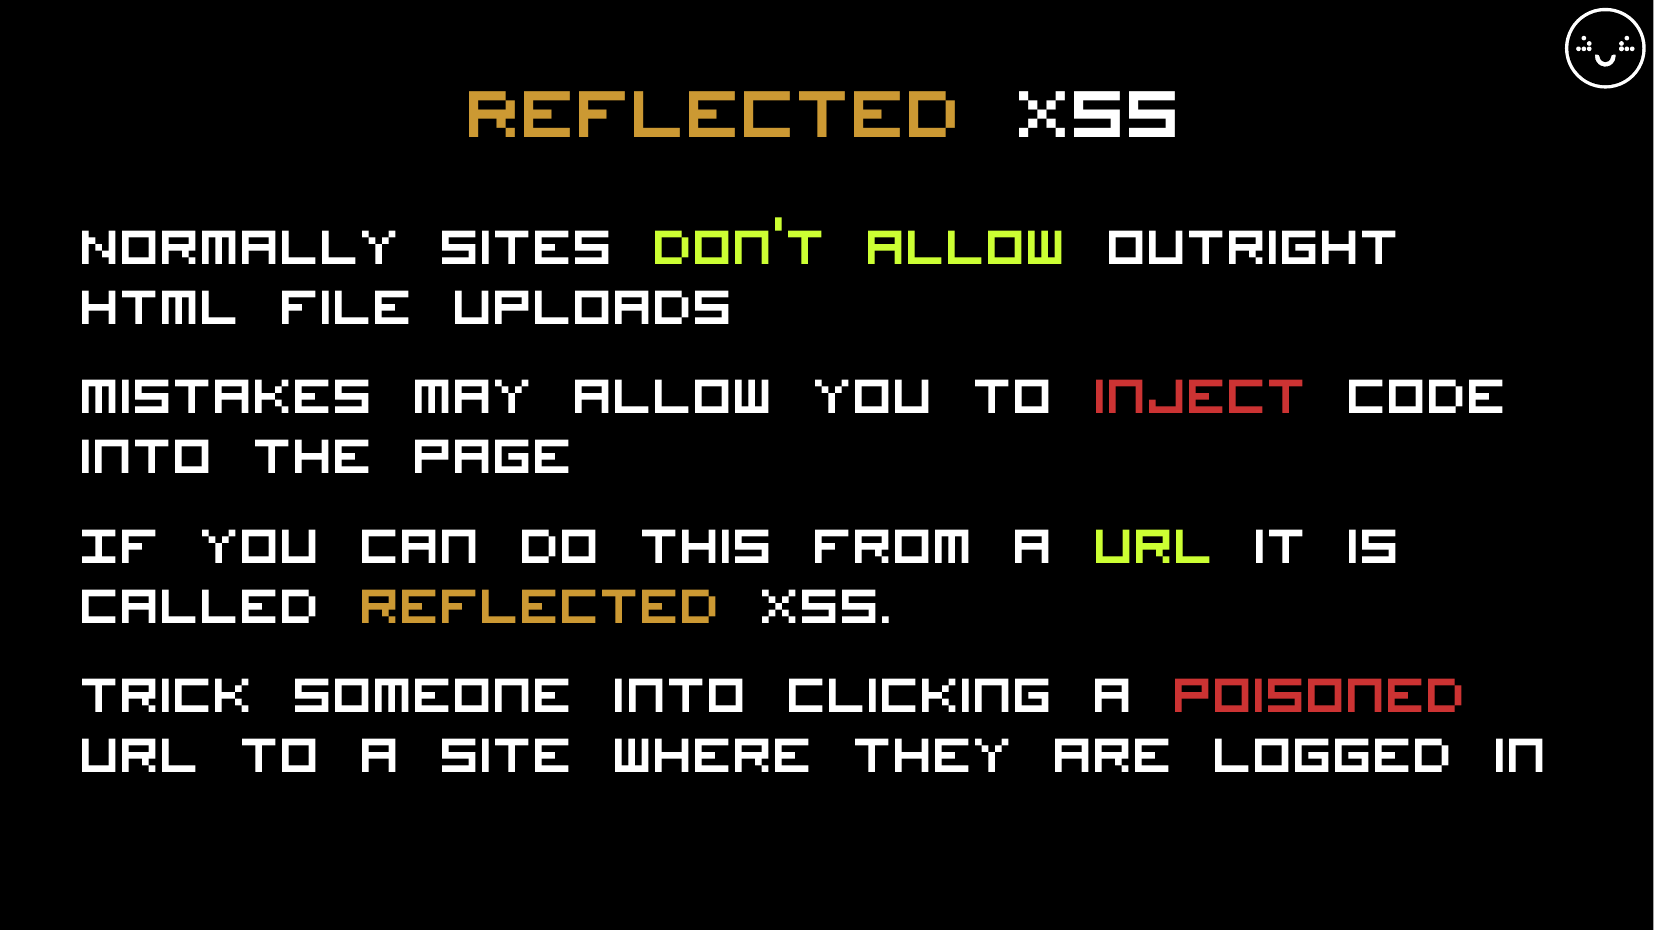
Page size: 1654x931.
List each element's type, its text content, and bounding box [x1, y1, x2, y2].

title Reflected xss [82, 37, 1571, 193]
list Normally sites don’t allow outright html file uploads mistakes may allow you to inject code into the page If you can do this from a url it is called reflected xss. Trick someone into clicking a poisoned url to a site where they are logged in [82, 217, 1571, 857]
